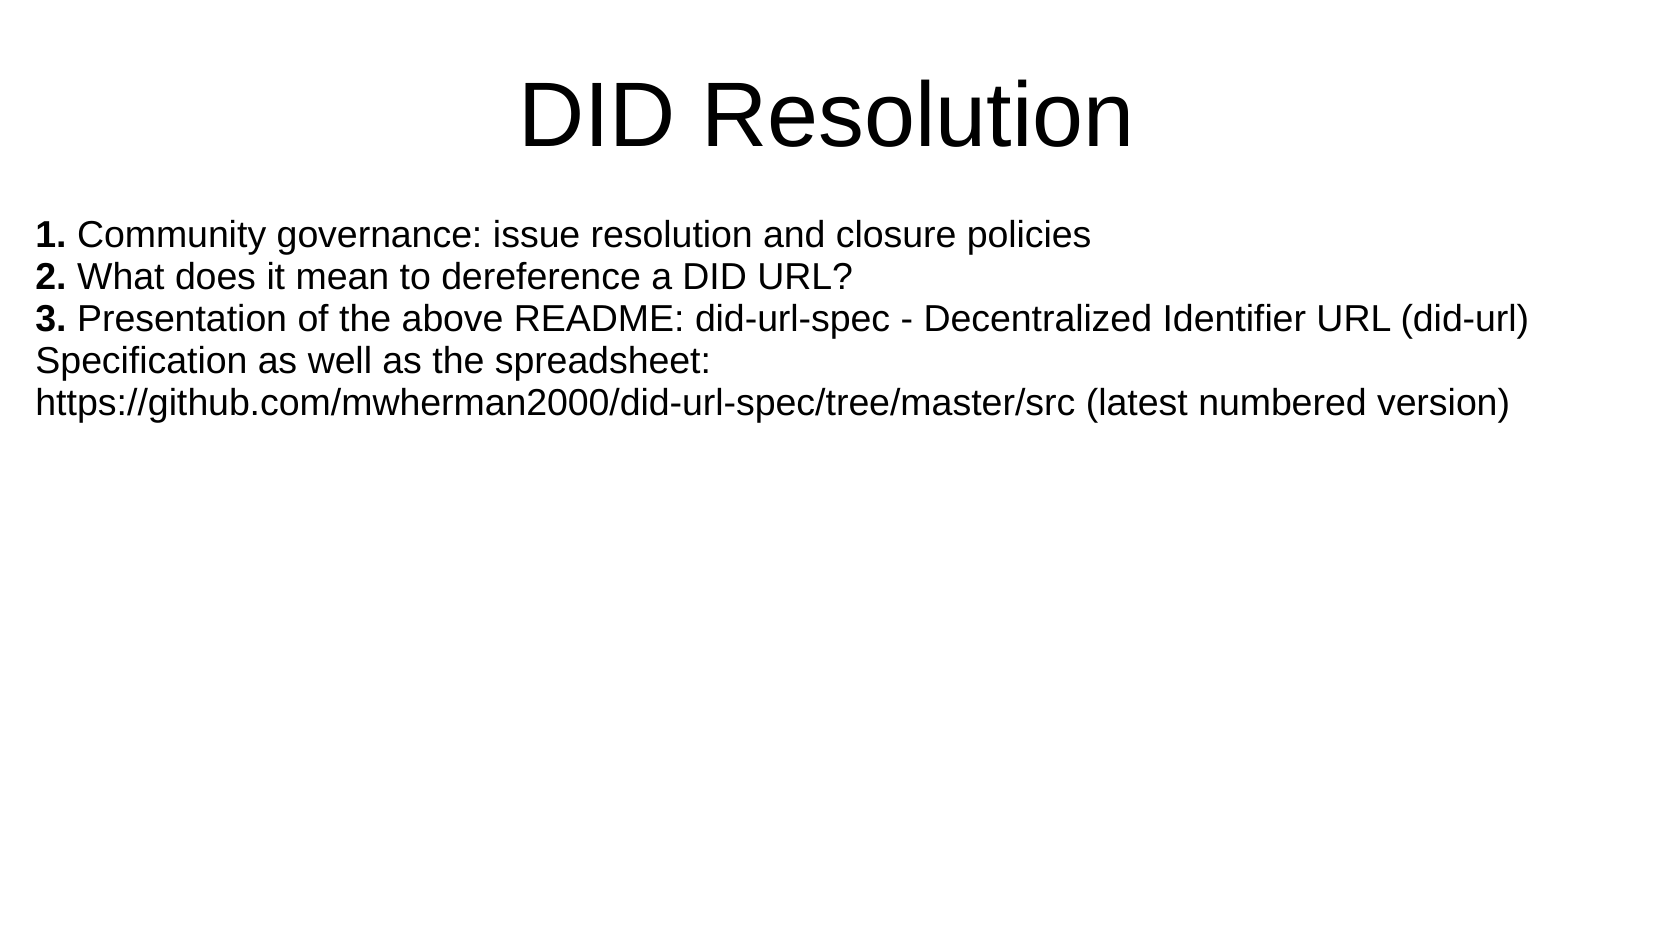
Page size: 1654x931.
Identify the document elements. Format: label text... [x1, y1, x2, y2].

subtitle 1. Community governance: issue resolution and closure policies 2. What does it mean to dereference a DID URL? 3. Presentation of the above README: did-url-spec - Decentralized Identifier URL (did-url) Specification as well as the spreadsheet: https://github.com/mwherman2000/did-url-spec/tree/master/src (latest numbered version) [35, 213, 1626, 532]
title DID Resolution [82, 37, 1571, 193]
